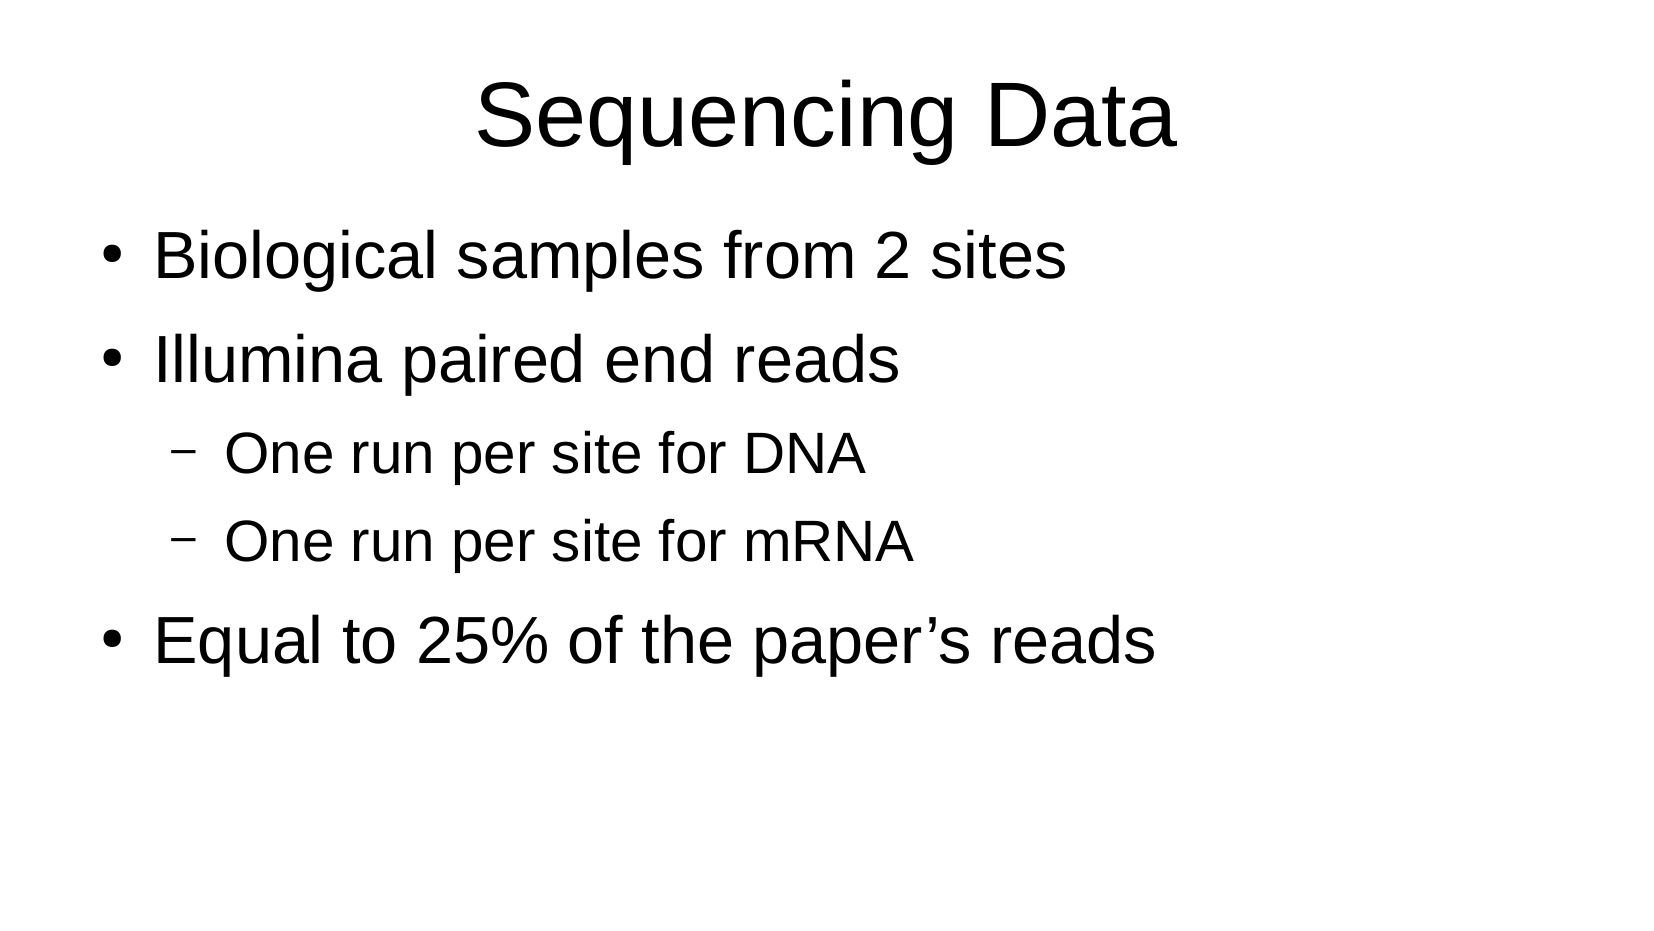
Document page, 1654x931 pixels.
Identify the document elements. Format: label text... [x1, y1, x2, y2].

title Sequencing Data [82, 37, 1571, 193]
list Biological samples from 2 sites Illumina paired end reads One run per site for DNA One run per site for mRNA Equal to 25% of the paper’s reads [82, 217, 1571, 758]
